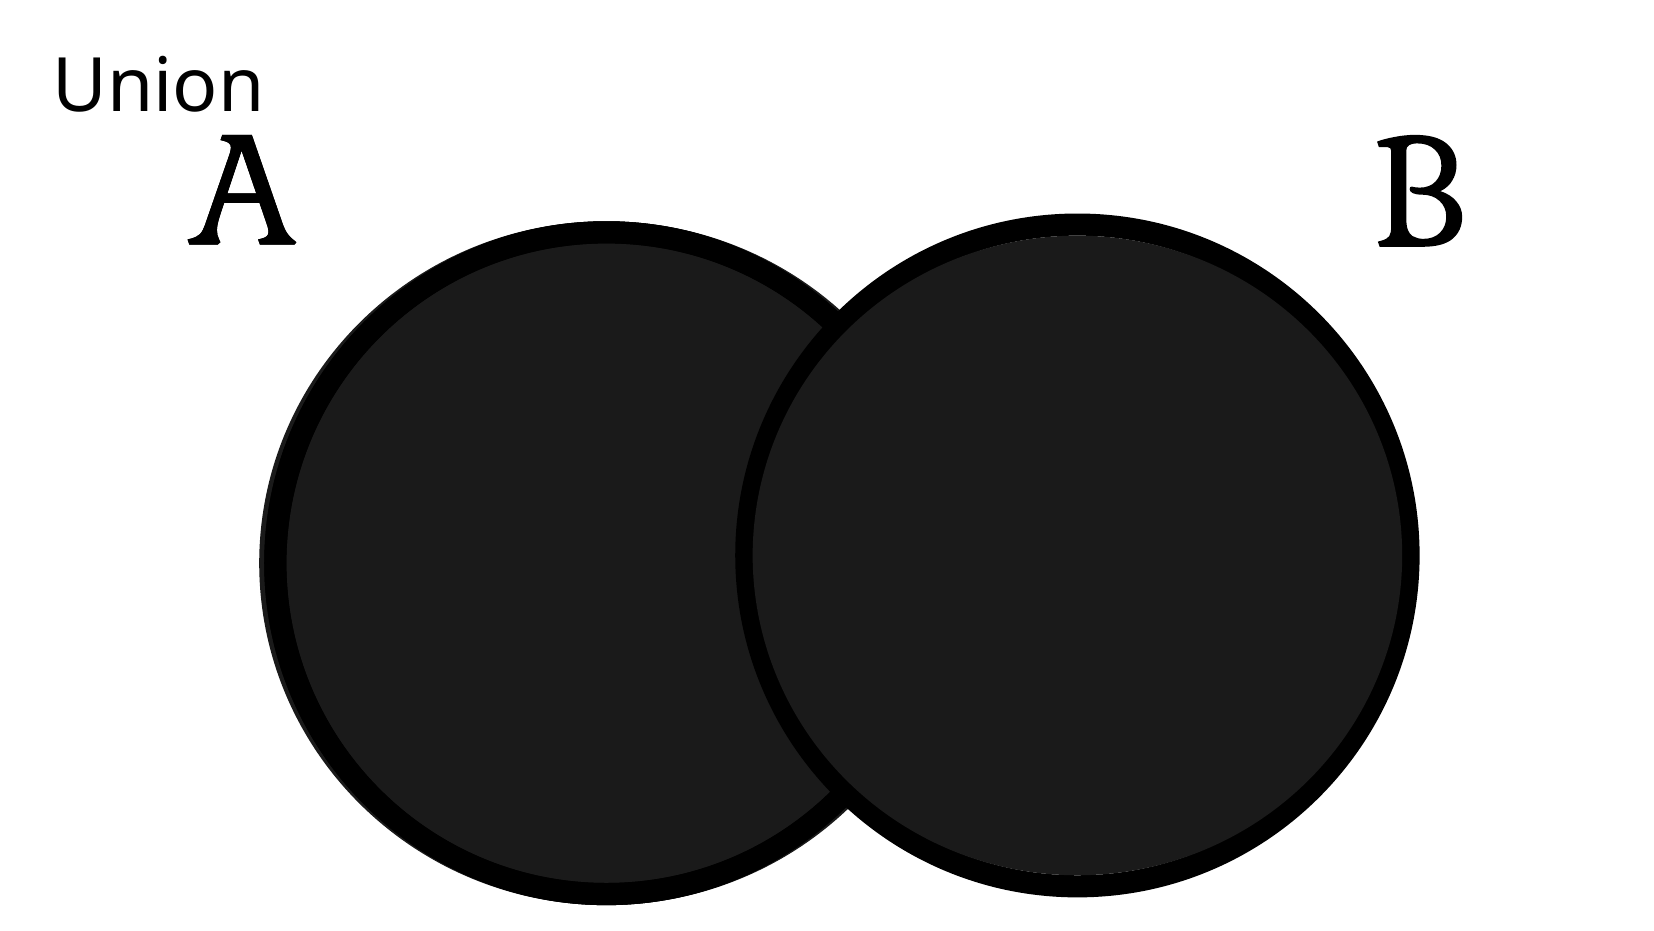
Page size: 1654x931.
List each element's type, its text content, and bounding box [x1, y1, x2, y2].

text_box Union [37, 24, 1051, 135]
picture [187, 134, 1463, 906]
